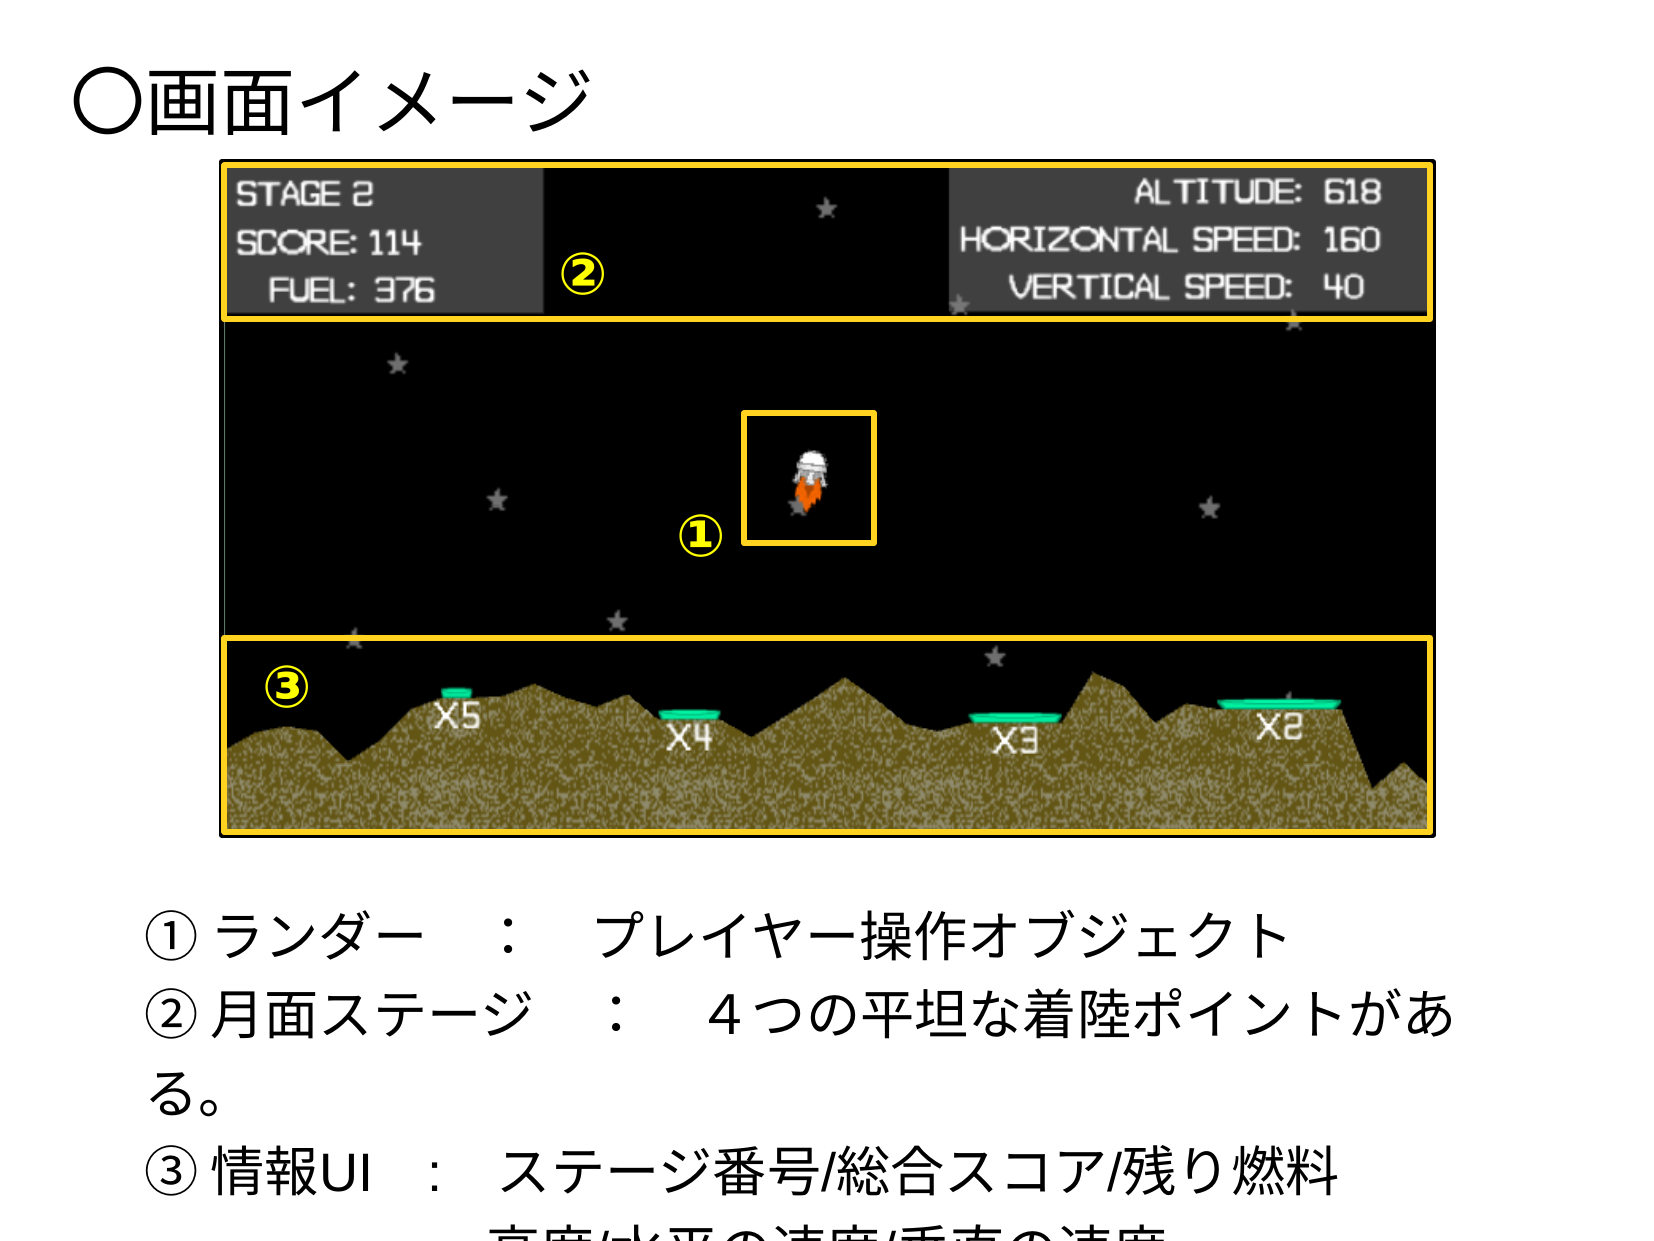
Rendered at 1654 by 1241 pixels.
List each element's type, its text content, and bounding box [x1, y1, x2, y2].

text_box ③ [248, 647, 343, 745]
text_box ② [543, 233, 626, 319]
text_box ① [661, 496, 768, 581]
title 〇画面イメージ [70, 40, 1052, 154]
picture [227, 641, 1427, 829]
picture [224, 322, 1431, 635]
text_box ① ランダー ： プレイヤー操作オブジェクト ② 月面ステージ ： ４つの平坦な着陸ポイントがある。 ③ 情報UI : ステージ番号/総合スコア/残り燃料 高度/水平の速度/垂直の速度 [129, 885, 1548, 1170]
picture [227, 168, 1427, 316]
